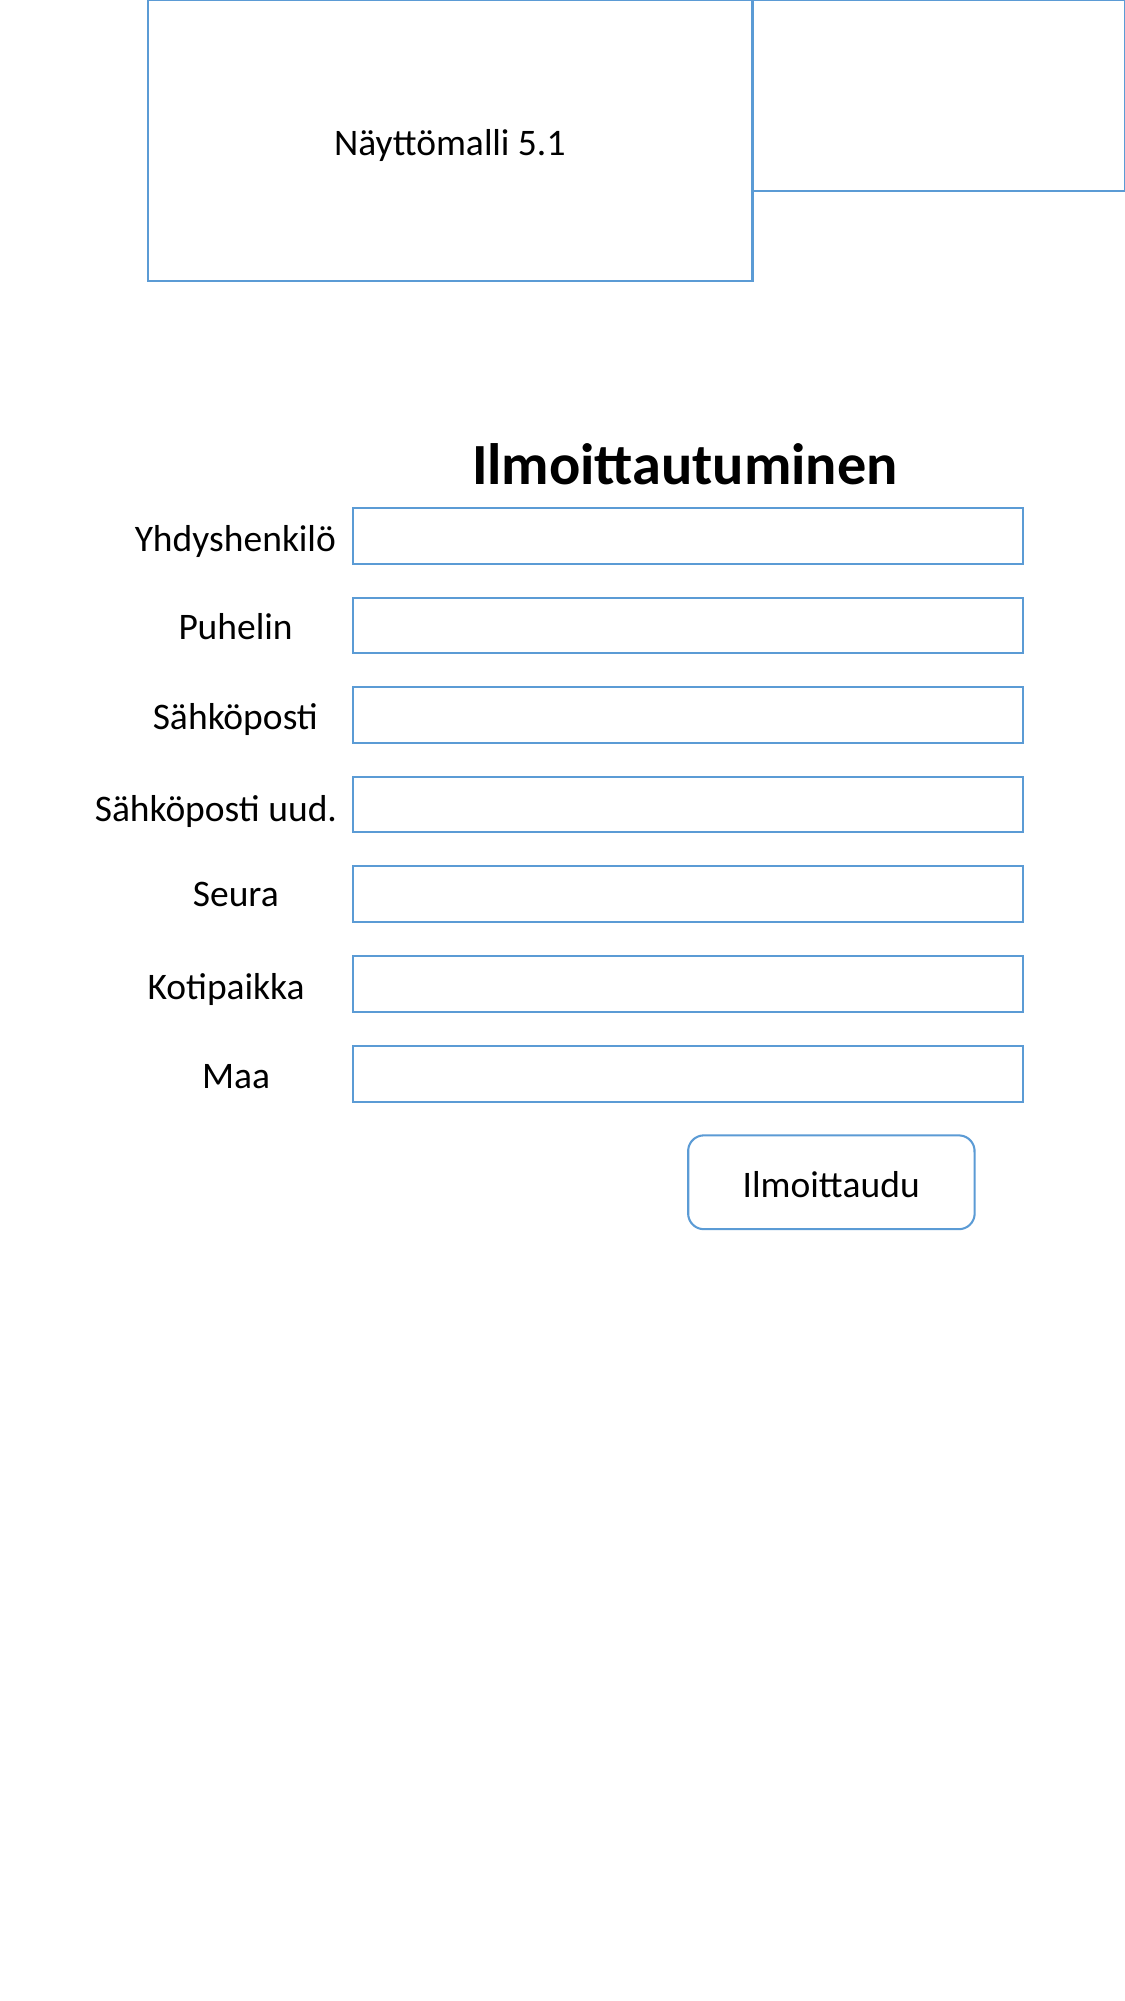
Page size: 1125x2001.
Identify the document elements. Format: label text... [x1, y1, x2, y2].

text_box Puhelin [163, 594, 310, 655]
text_box Ilmoittautuminen [457, 418, 920, 505]
text_box Ilmoittaudu [688, 1135, 975, 1230]
text_box [353, 598, 1023, 653]
text_box Sähköposti uud. [79, 776, 375, 837]
text_box Maa [187, 1043, 286, 1105]
text_box Seura [177, 861, 296, 922]
text_box [353, 956, 1023, 1012]
text_box [752, 0, 1125, 191]
text_box [353, 866, 1023, 922]
text_box Yhdyshenkilö [119, 506, 354, 567]
text_box [354, 508, 1023, 564]
text_box Näyttömalli 5.1 [148, 0, 752, 281]
text_box Kotipaikka [132, 954, 322, 1015]
text_box Sähköposti [137, 684, 336, 745]
text_box [375, 777, 1023, 832]
text_box [353, 687, 1023, 743]
text_box [353, 1046, 1023, 1102]
